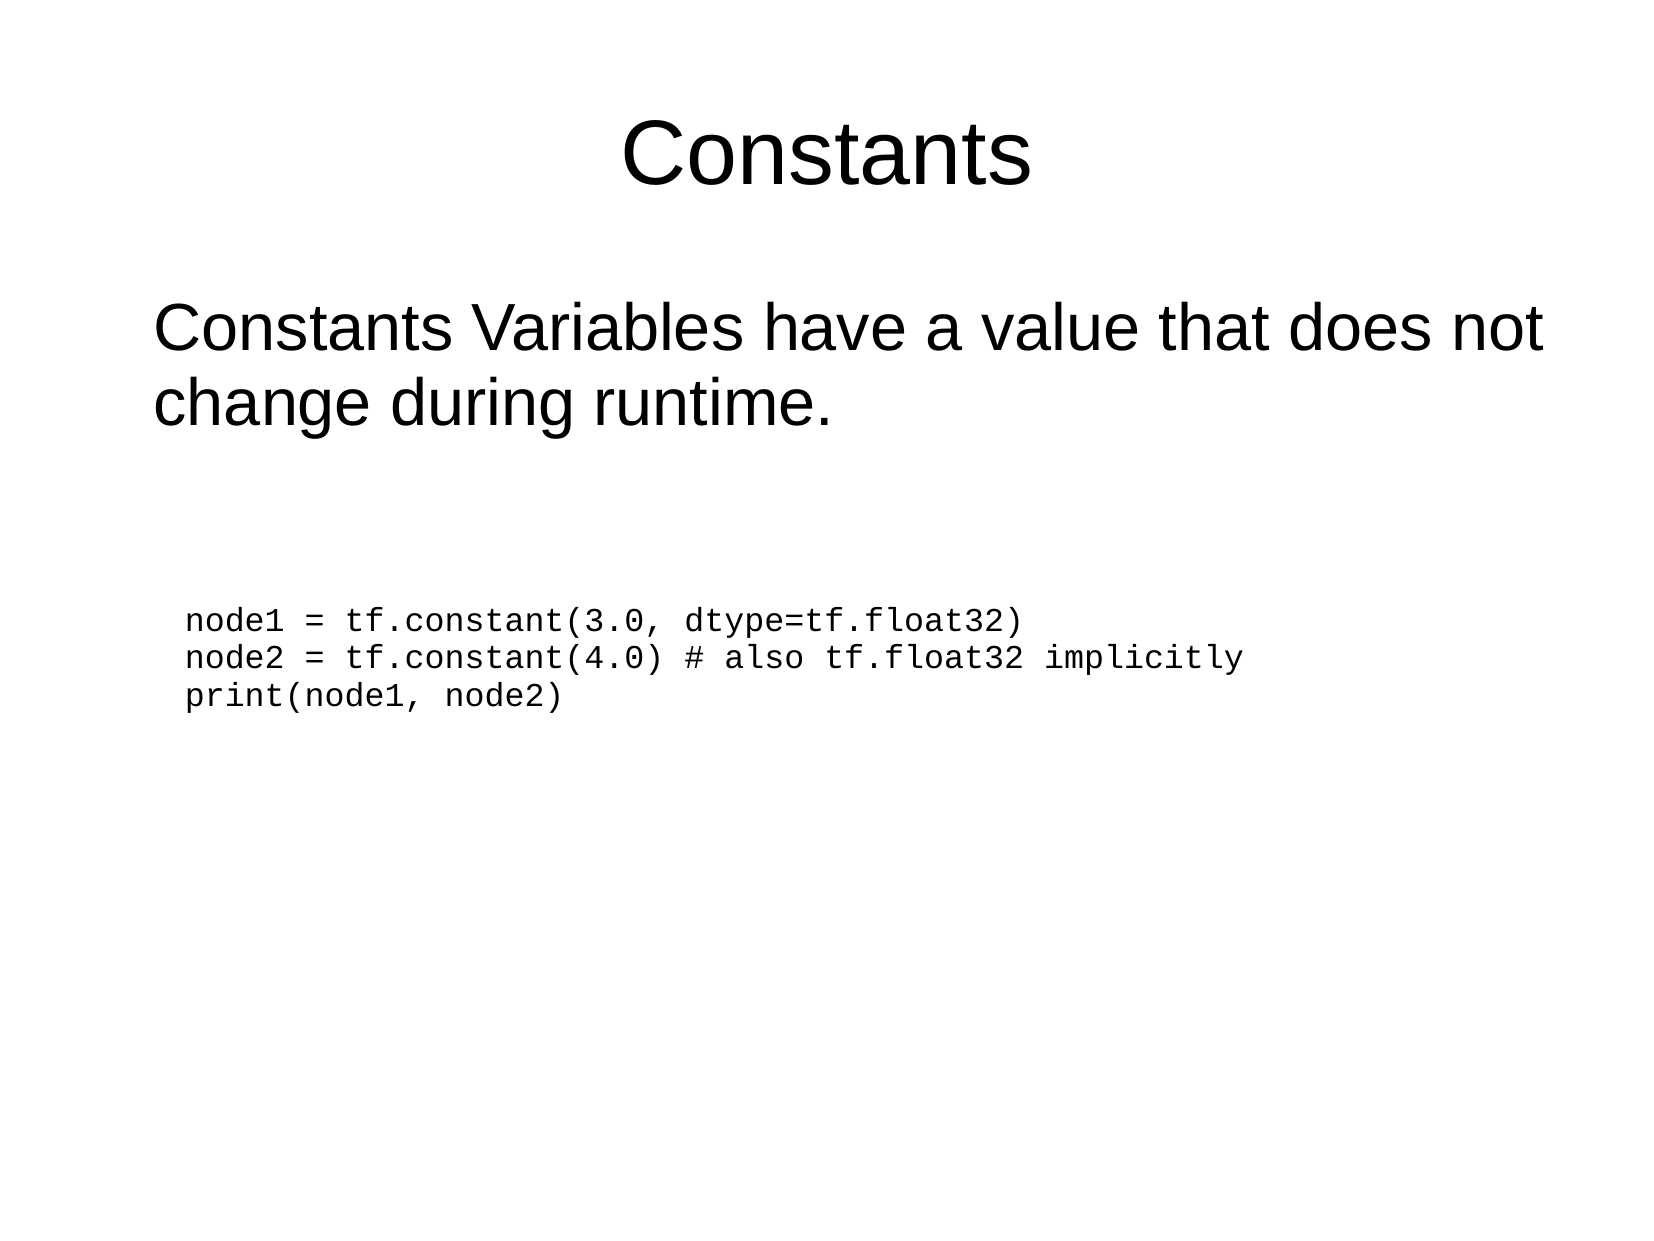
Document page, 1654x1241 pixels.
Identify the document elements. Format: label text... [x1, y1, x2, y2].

text_box node1 = tf.constant(3.0, dtype=tf.float32) node2 = tf.constant(4.0) # also tf.float32 implicitly print(node1, node2) [170, 558, 1654, 857]
list Constants Variables have a value that does not change during runtime. [82, 290, 1571, 1010]
title Constants [82, 49, 1571, 257]
